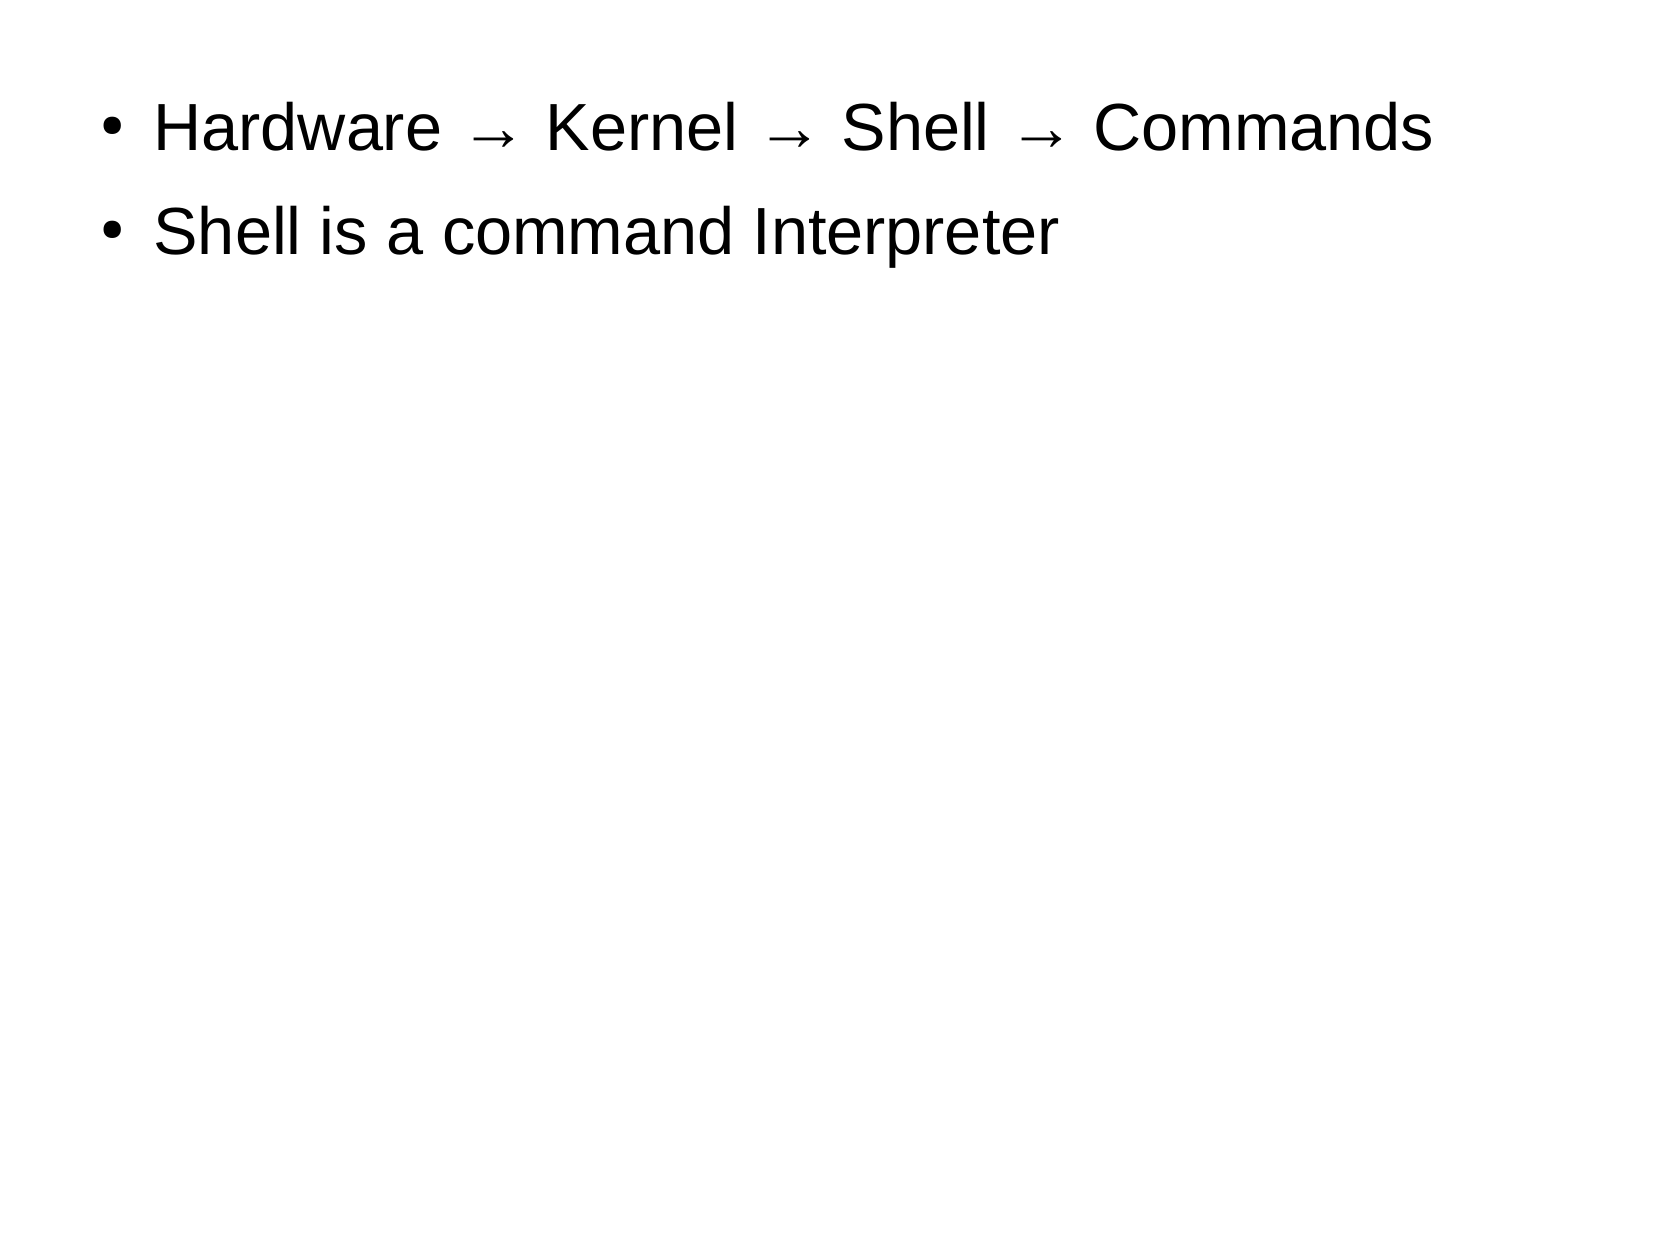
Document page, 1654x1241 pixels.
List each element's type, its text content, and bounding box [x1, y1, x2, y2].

list Hardware → Kernel → Shell → Commands Shell is a command Interpreter [82, 90, 1571, 1010]
